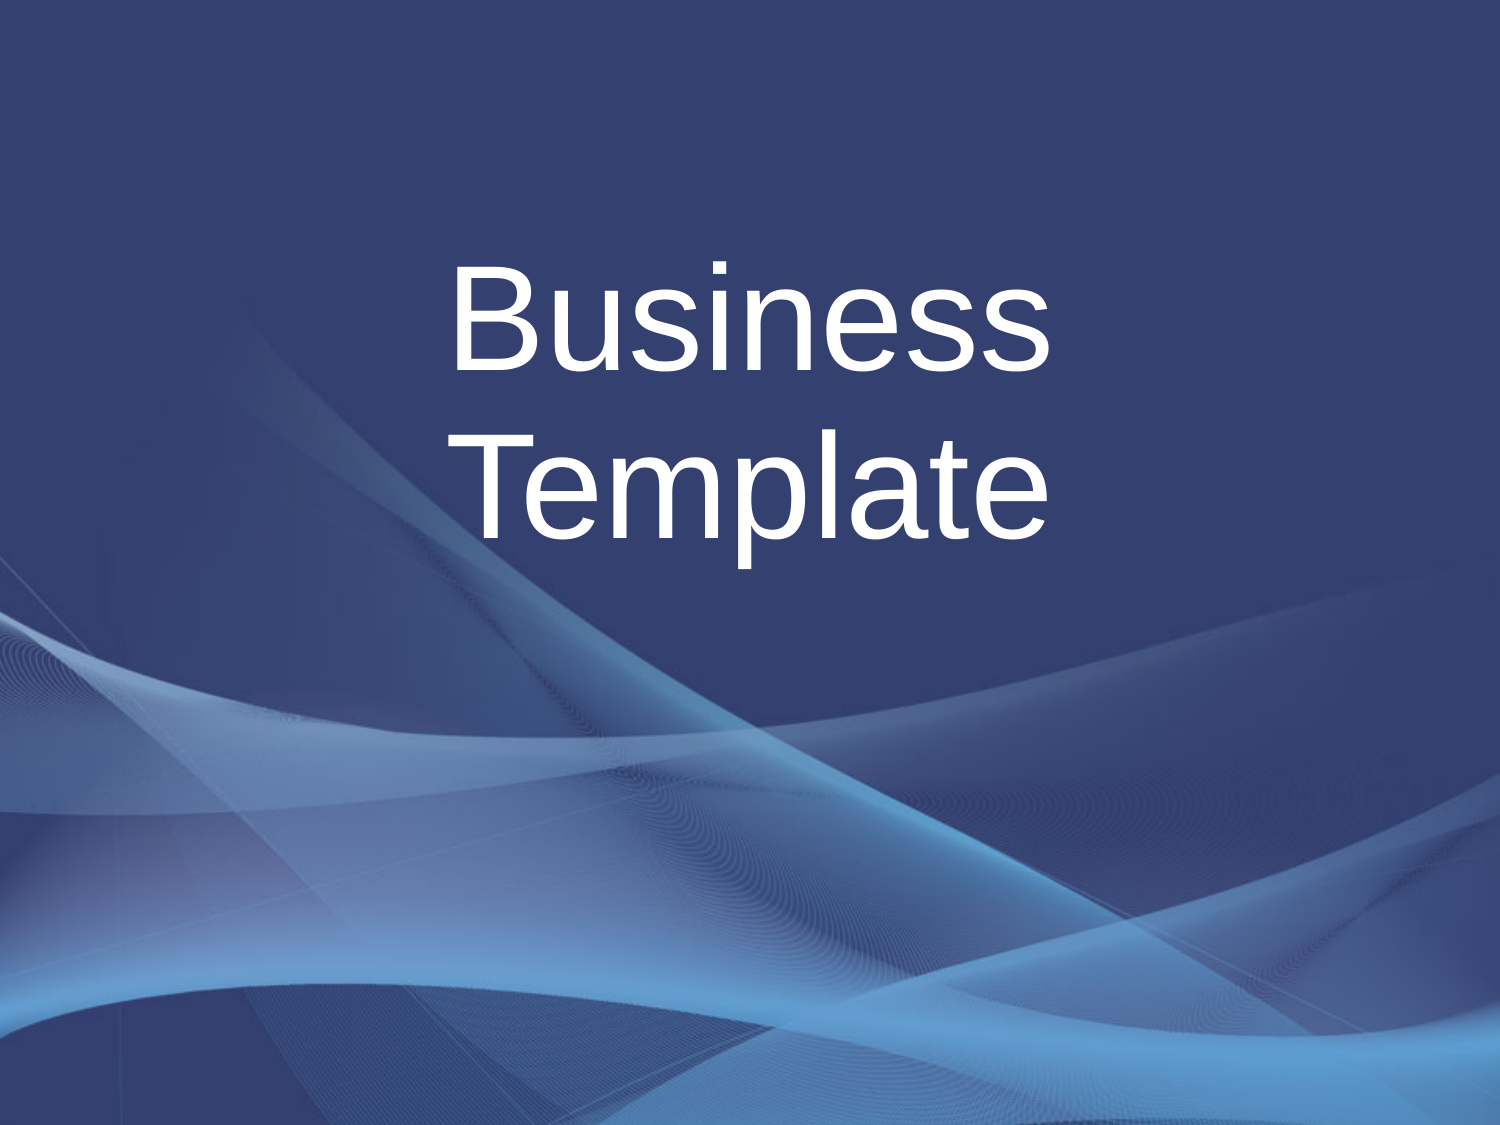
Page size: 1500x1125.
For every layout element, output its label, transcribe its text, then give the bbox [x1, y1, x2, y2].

picture [0, 0, 1500, 1125]
title Business Template [112, 227, 1388, 578]
